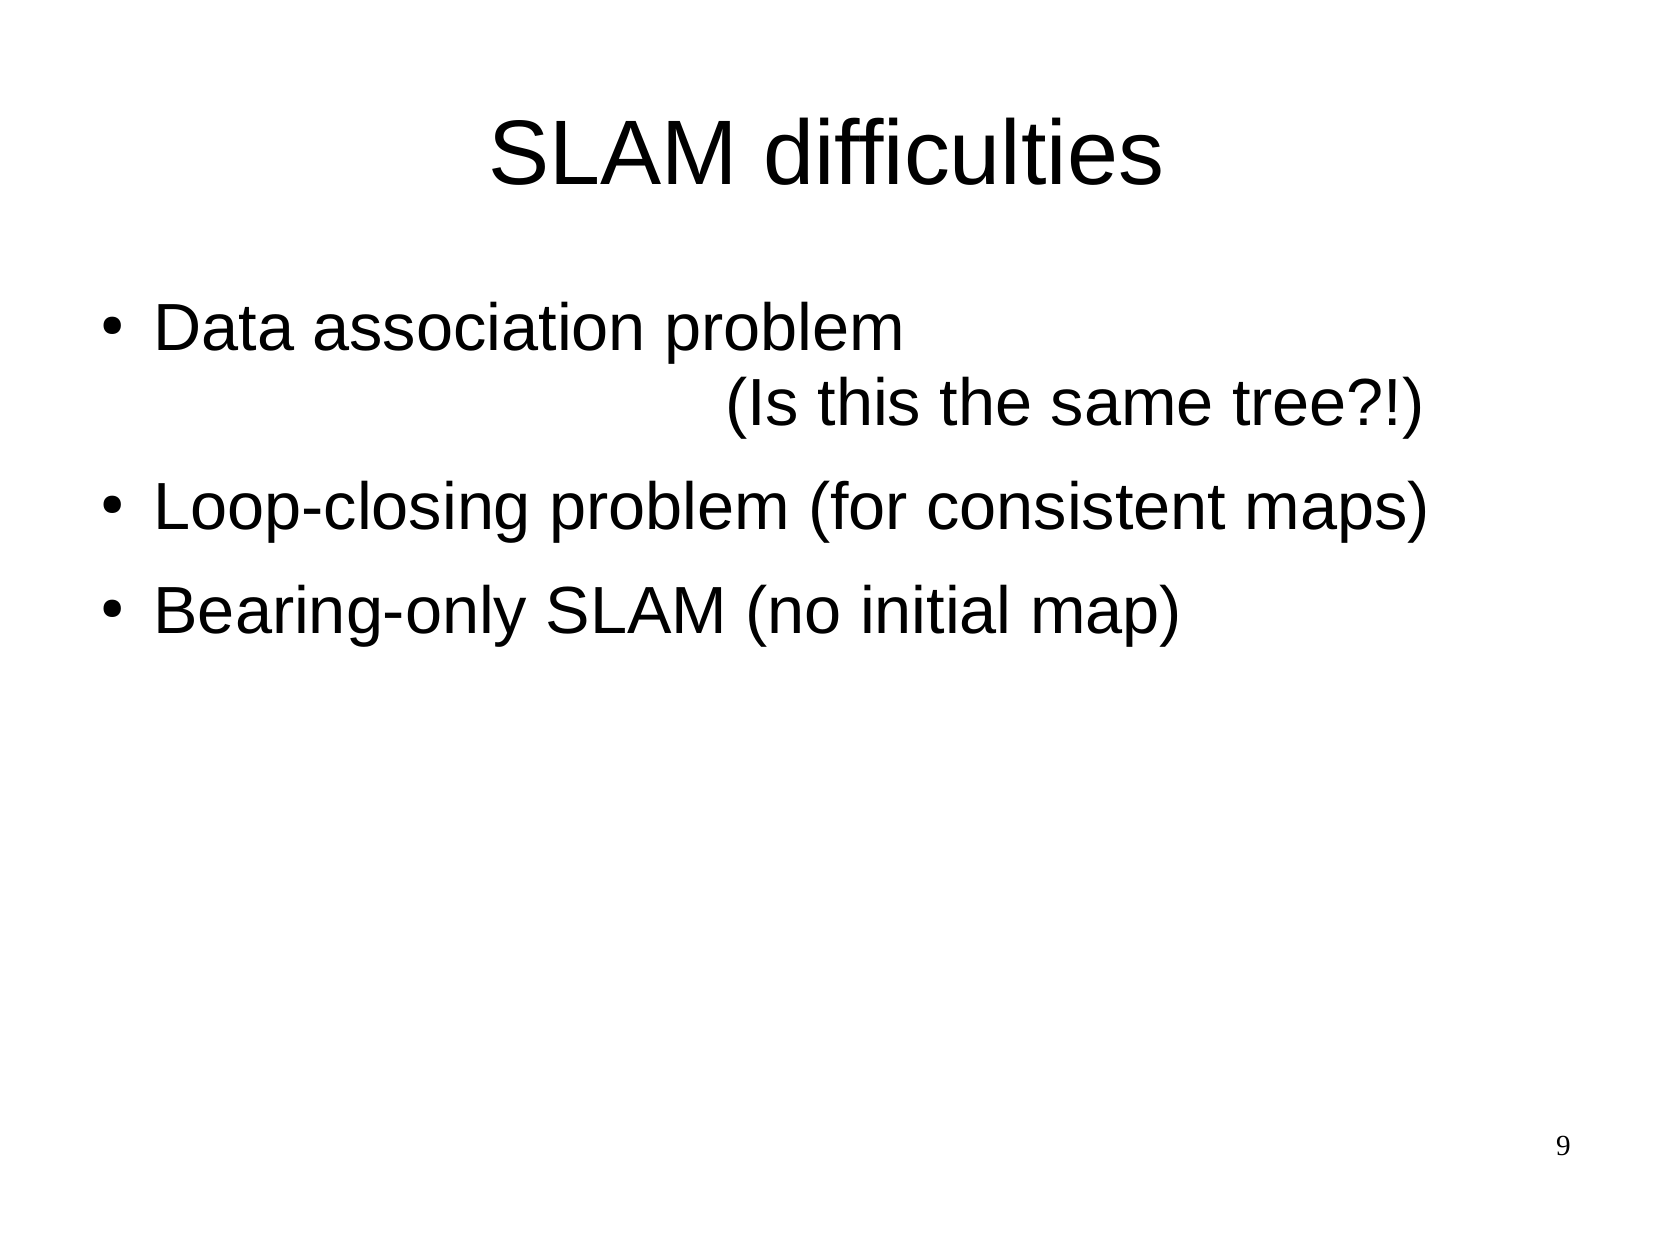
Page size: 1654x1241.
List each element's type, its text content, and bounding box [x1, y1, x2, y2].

list Data association problem (Is this the same tree?!) Loop-closing problem (for consistent maps) Bearing-only SLAM (no initial map) [82, 290, 1538, 1010]
title SLAM difficulties [82, 49, 1571, 257]
